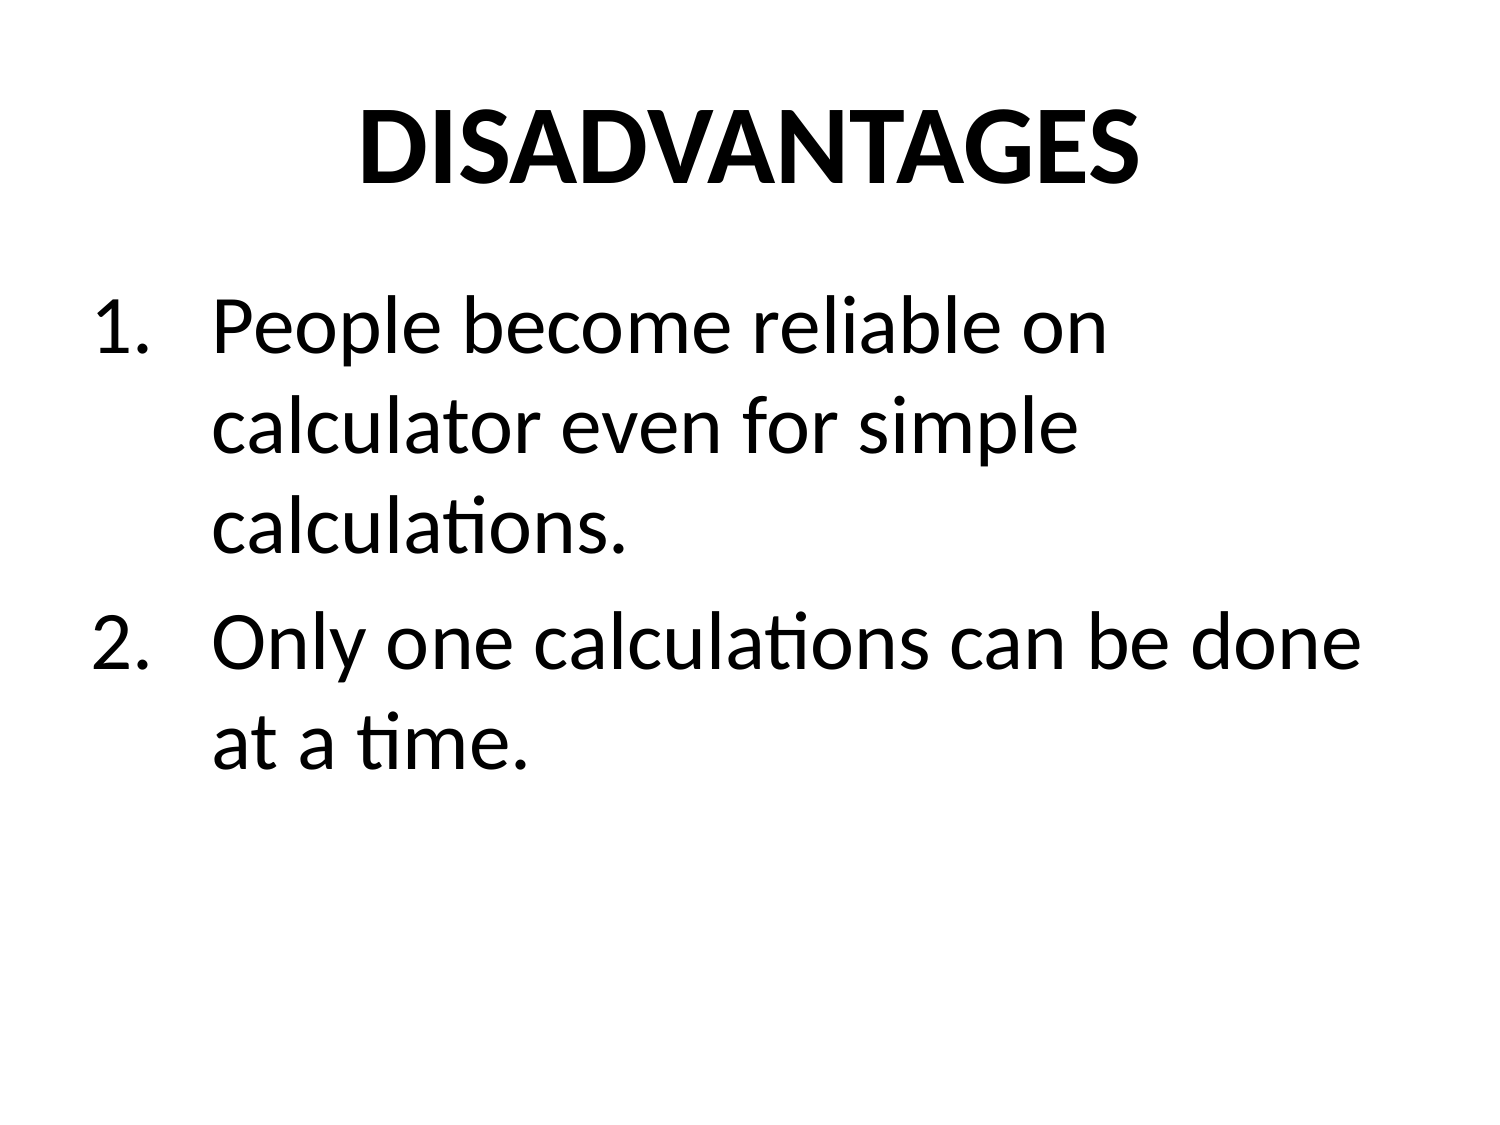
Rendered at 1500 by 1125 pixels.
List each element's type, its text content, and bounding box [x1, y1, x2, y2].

list People become reliable on calculator even for simple calculations. Only one calculations can be done at a time. [75, 262, 1425, 1005]
title DISADVANTAGES [75, 45, 1425, 233]
